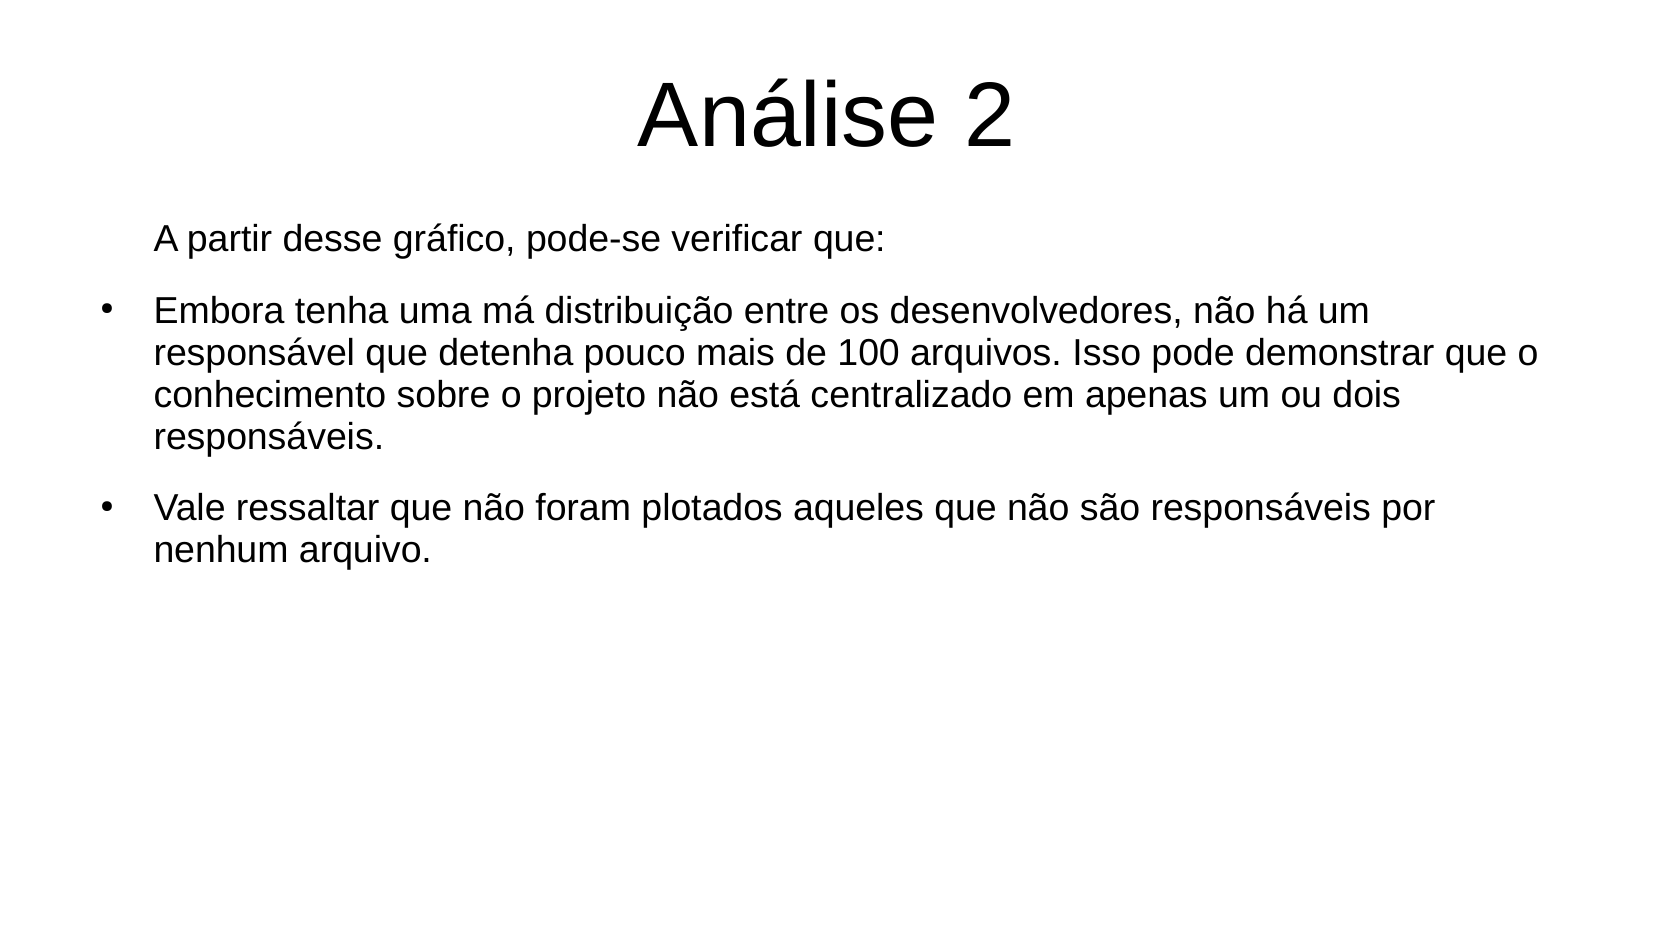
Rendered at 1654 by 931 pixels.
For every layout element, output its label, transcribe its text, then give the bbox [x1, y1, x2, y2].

title Análise 2 [82, 37, 1571, 193]
list A partir desse gráfico, pode-se verificar que: Embora tenha uma má distribuição entre os desenvolvedores, não há um responsável que detenha pouco mais de 100 arquivos. Isso pode demonstrar que o conhecimento sobre o projeto não está centralizado em apenas um ou dois responsáveis. Vale ressaltar que não foram plotados aqueles que não são responsáveis por nenhum arquivo. [82, 217, 1571, 758]
